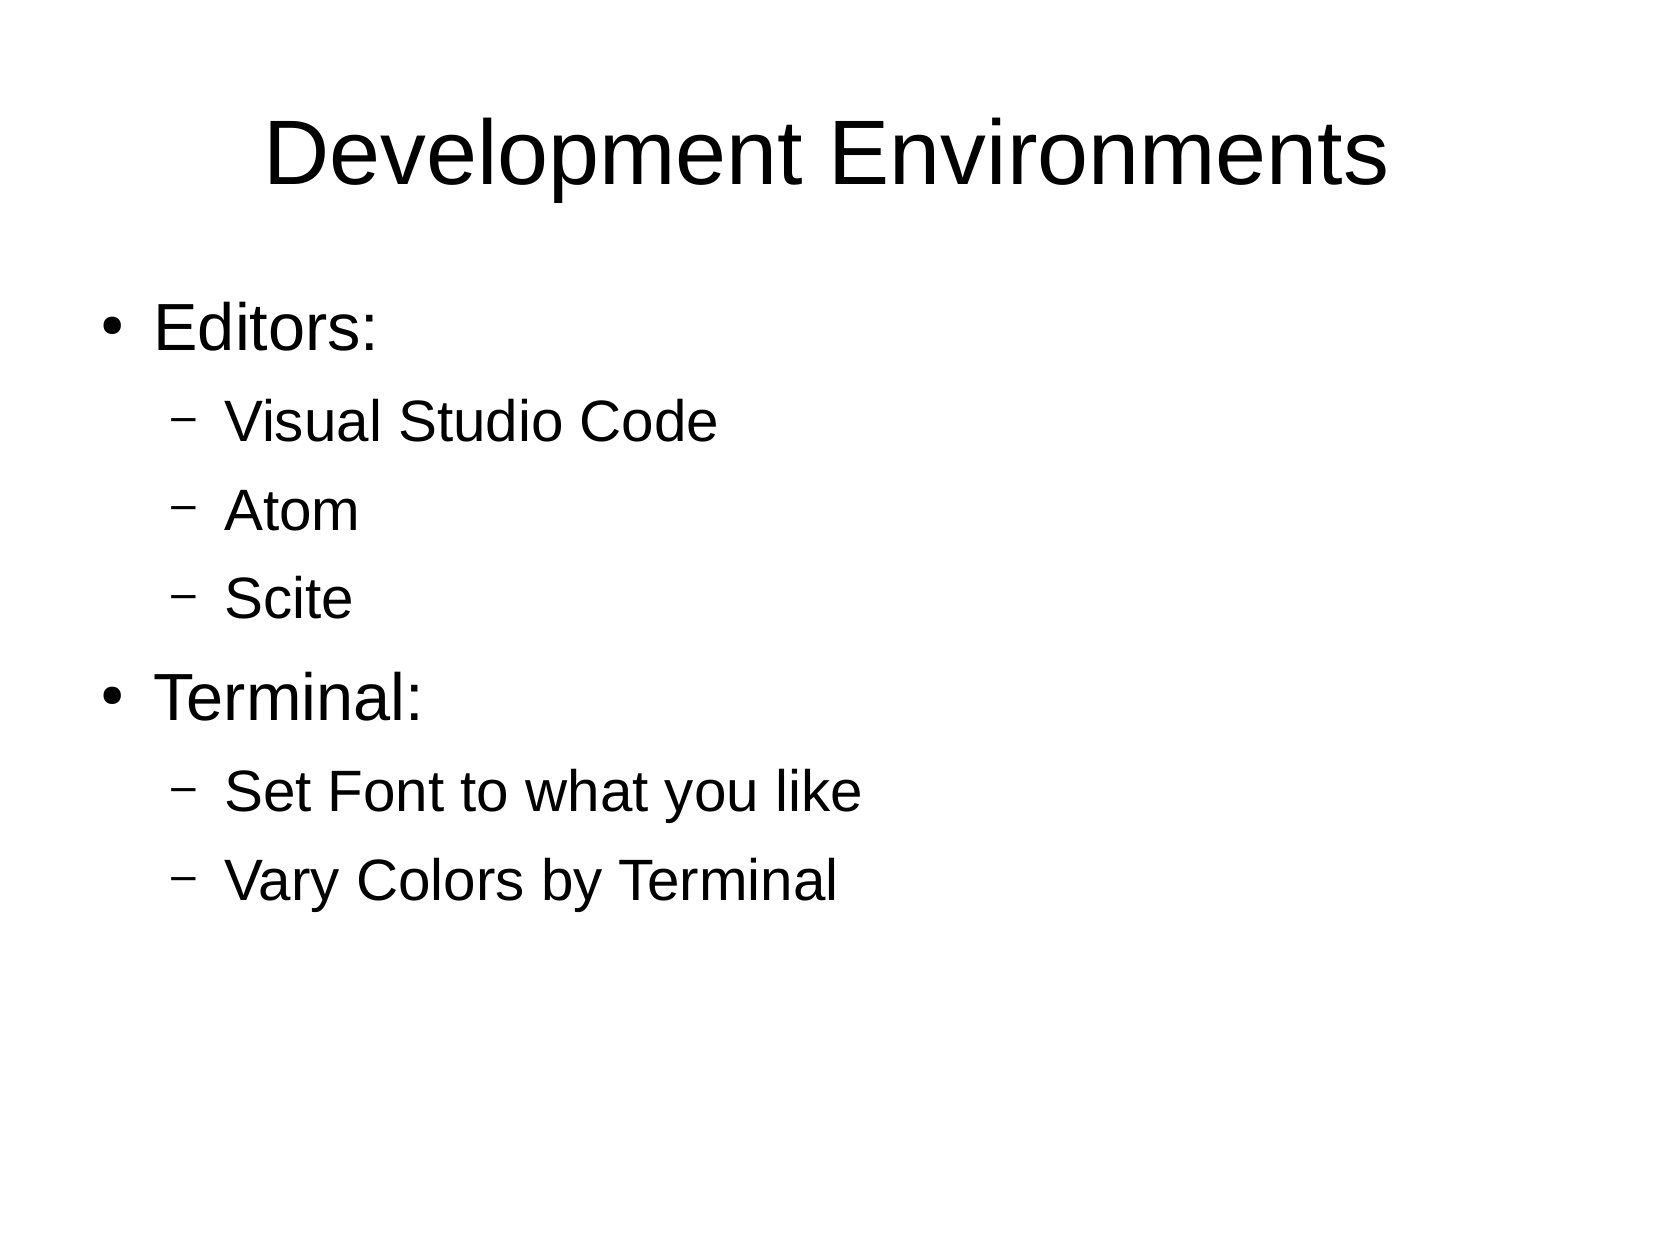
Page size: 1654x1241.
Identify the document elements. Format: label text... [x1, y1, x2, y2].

list Editors: Visual Studio Code Atom Scite Terminal: Set Font to what you like Vary Colors by Terminal [82, 290, 1571, 1010]
title Development Environments [82, 49, 1571, 257]
